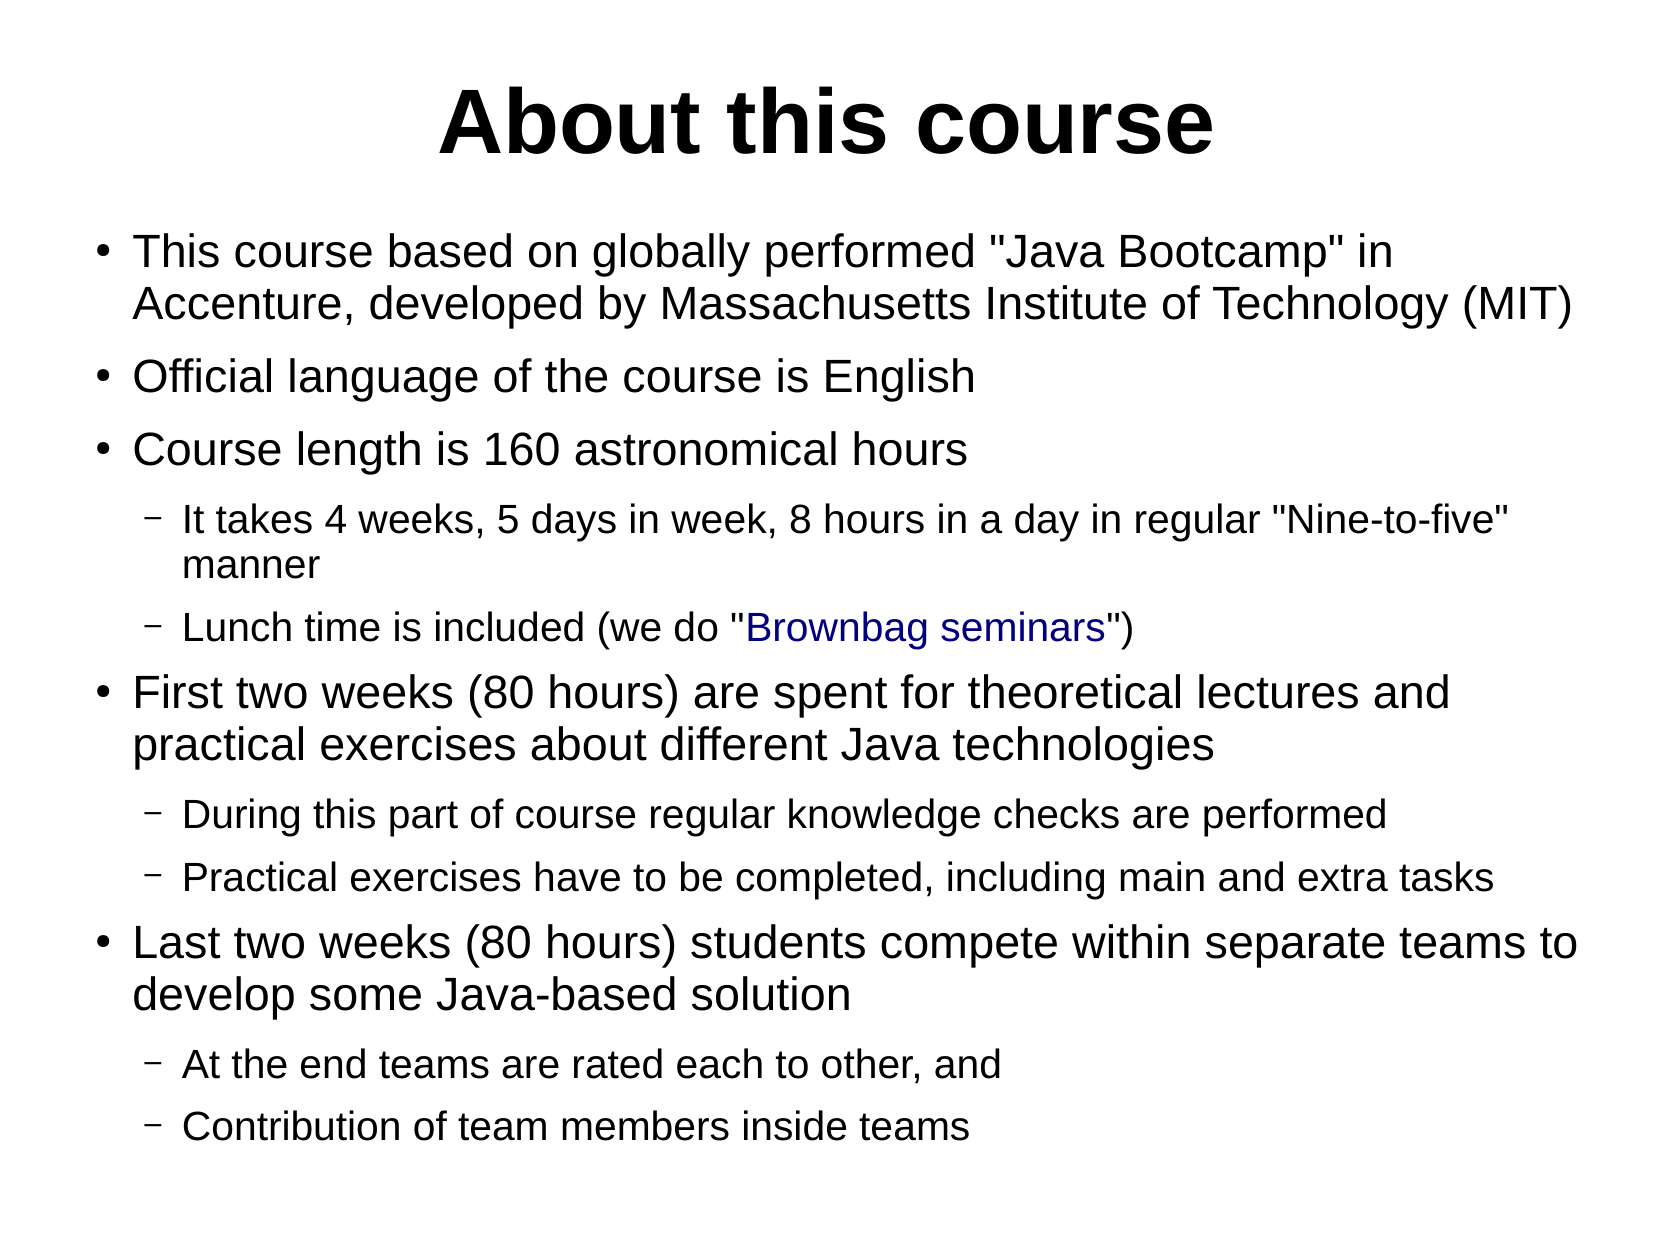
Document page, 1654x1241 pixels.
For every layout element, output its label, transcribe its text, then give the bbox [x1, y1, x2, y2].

title About this course [82, 49, 1571, 196]
list This course based on globally performed "Java Bootcamp" in Accenture, developed by Massachusetts Institute of Technology (MIT) Official language of the course is English Course length is 160 astronomical hours It takes 4 weeks, 5 days in week, 8 hours in a day in regular "Nine-to-five" manner Lunch time is included (we do "Brownbag seminars") First two weeks (80 hours) are spent for theoretical lectures and practical exercises about different Java technologies During this part of course regular knowledge checks are performed Practical exercises have to be completed, including main and extra tasks Last two weeks (80 hours) students compete within separate teams to develop some Java-based solution At the end teams are rated each to other, and Contribution of team members inside teams [82, 225, 1591, 1186]
